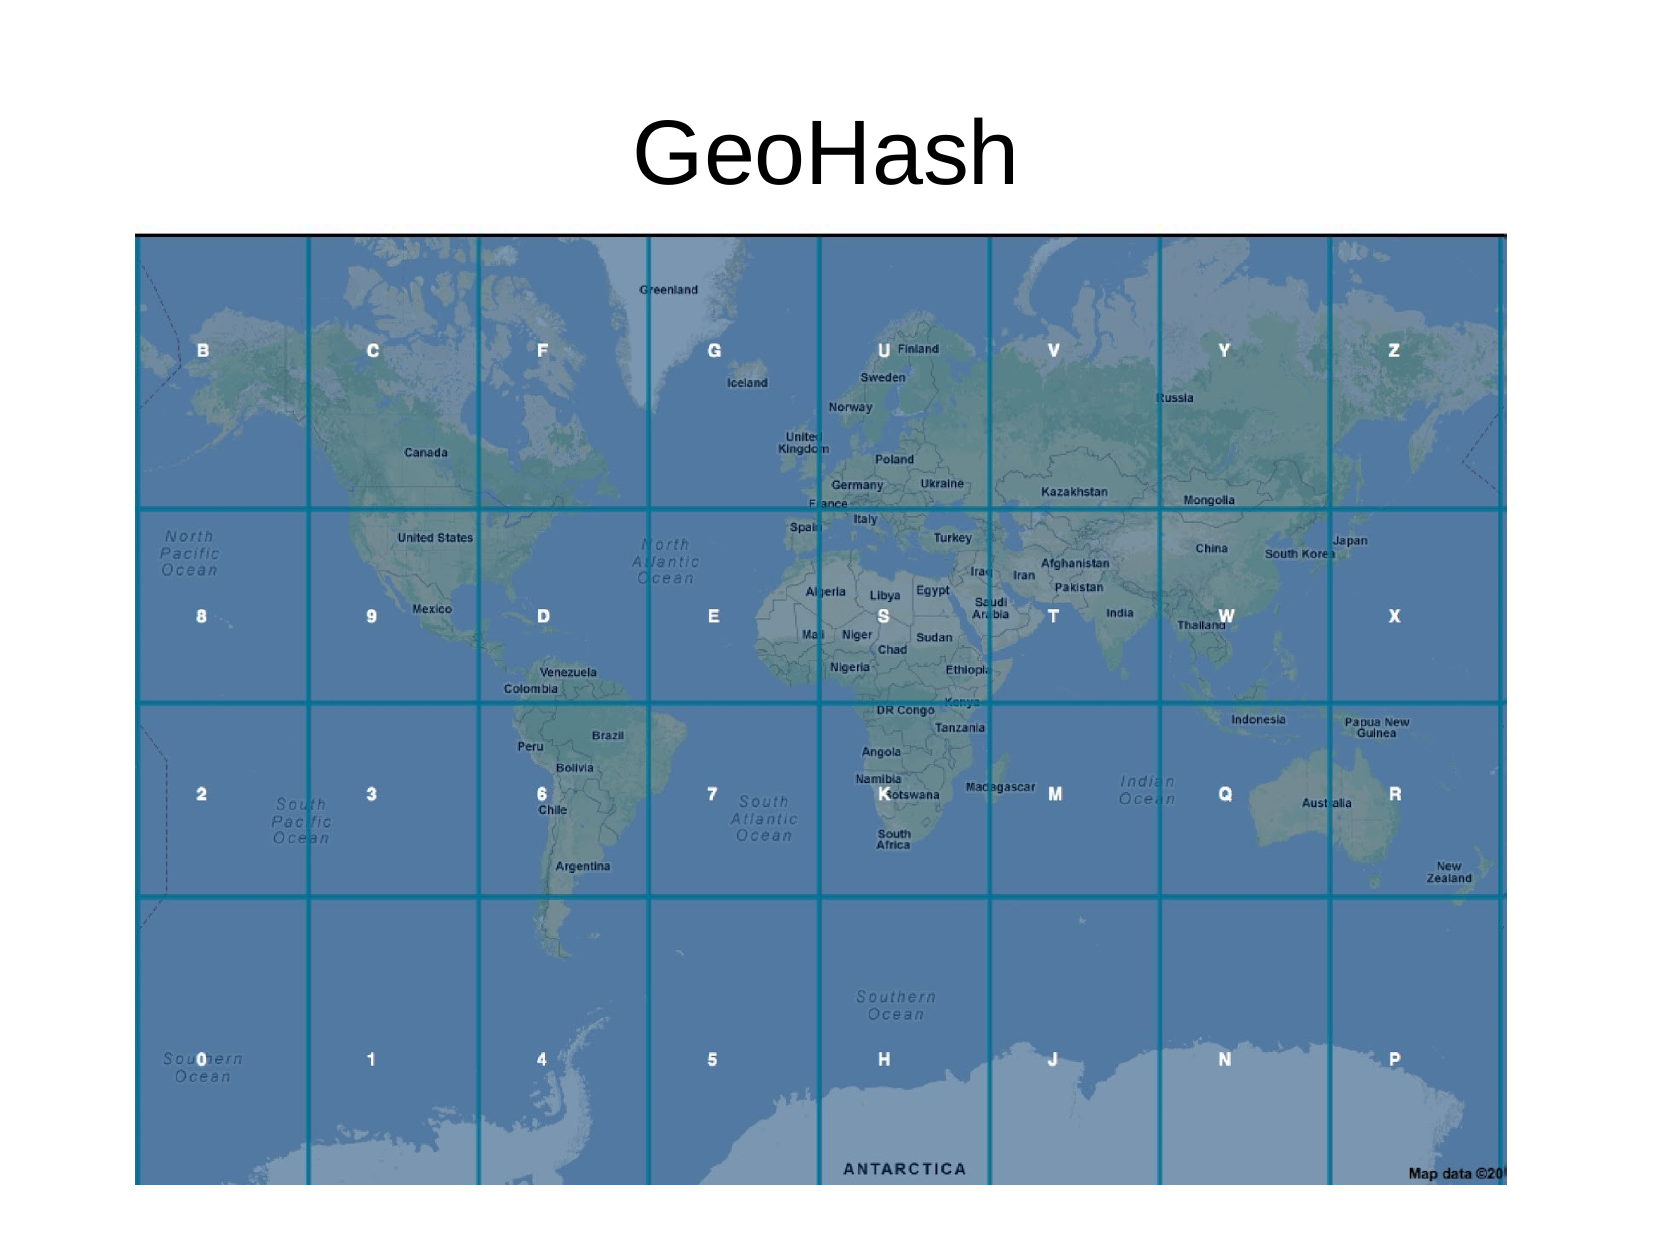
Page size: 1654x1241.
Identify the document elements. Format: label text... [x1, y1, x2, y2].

picture [135, 224, 1507, 1186]
title GeoHash [82, 49, 1571, 257]
